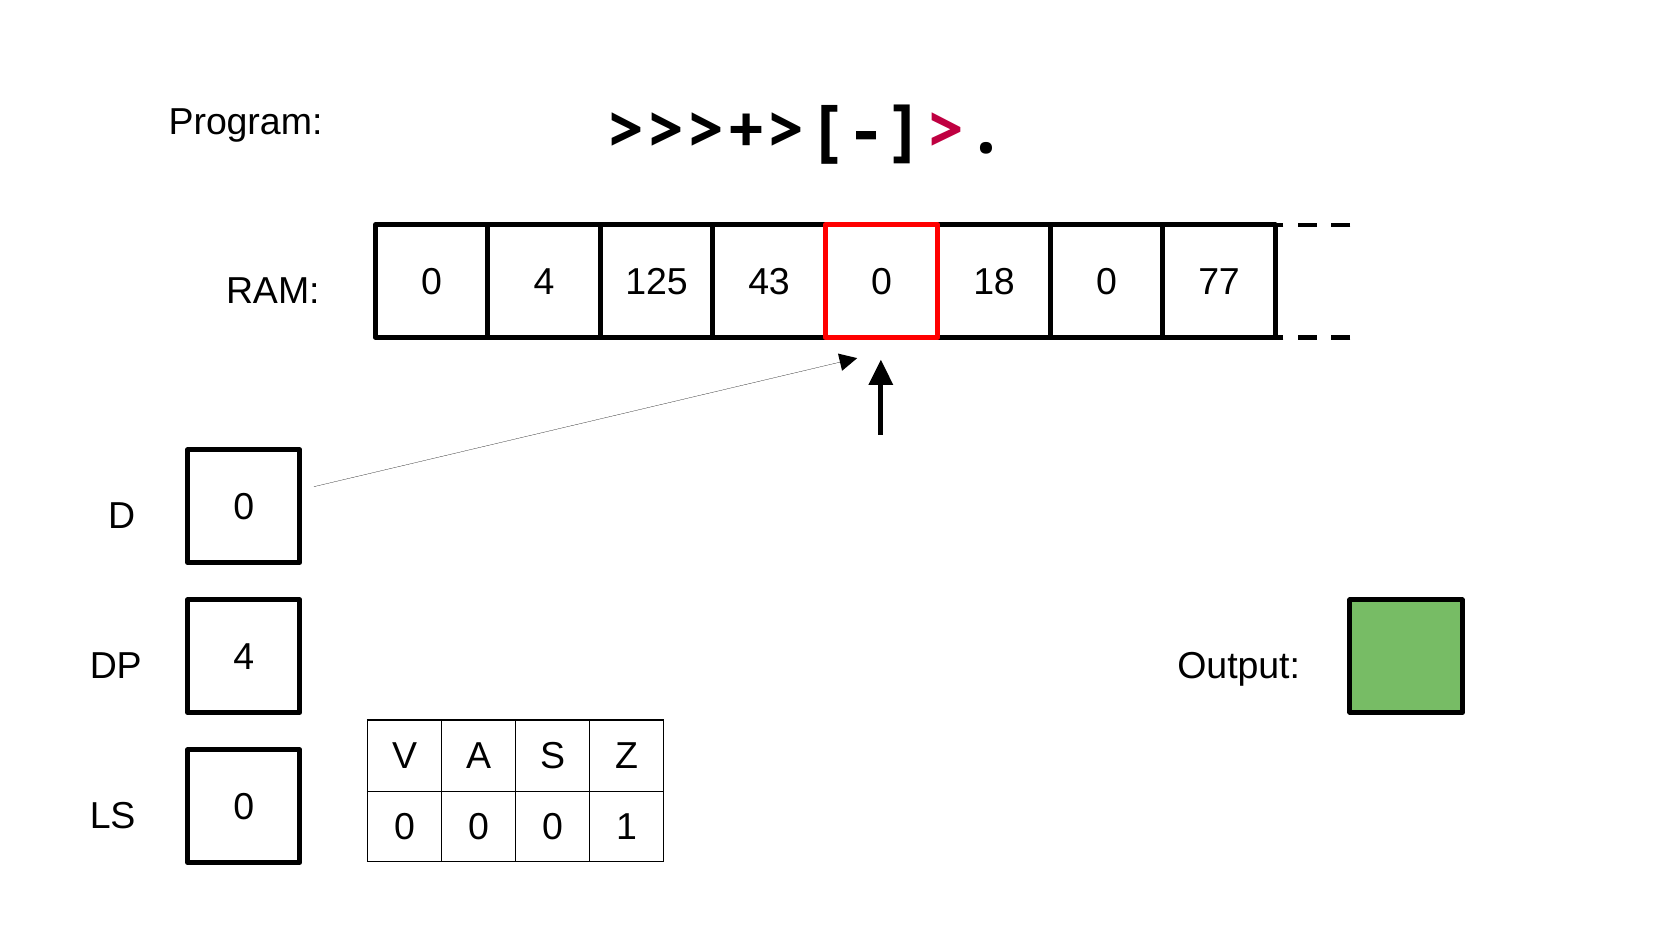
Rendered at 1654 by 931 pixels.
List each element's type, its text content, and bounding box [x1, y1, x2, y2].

text_box RAM: [211, 262, 362, 362]
table_cell 0 [516, 792, 589, 861]
text_box 0 [825, 224, 938, 338]
table_cell 0 [368, 792, 441, 861]
text_box 125 [600, 224, 712, 338]
text_box 4 [187, 599, 300, 713]
text_box LS [74, 787, 151, 845]
table_cell 1 [590, 792, 663, 861]
text_box >>>+>[-]>. [337, 74, 1275, 168]
text_box Output: [1162, 637, 1336, 737]
table_header Z [590, 721, 663, 791]
table_cell 0 [442, 792, 515, 861]
text_box 0 [1050, 224, 1162, 338]
text_box DP [74, 637, 157, 695]
text_box 43 [712, 224, 825, 338]
text_box [1349, 599, 1463, 713]
table_header V [368, 721, 441, 791]
text_box 4 [487, 224, 600, 338]
text_box D [93, 487, 150, 545]
text_box 0 [187, 749, 300, 863]
text_box 0 [187, 449, 300, 563]
text_box 77 [1162, 224, 1276, 338]
table_header A [442, 721, 515, 791]
text_box 18 [938, 224, 1050, 338]
table_header S [516, 721, 589, 791]
text_box 0 [375, 224, 487, 338]
text_box Program: [153, 93, 337, 150]
